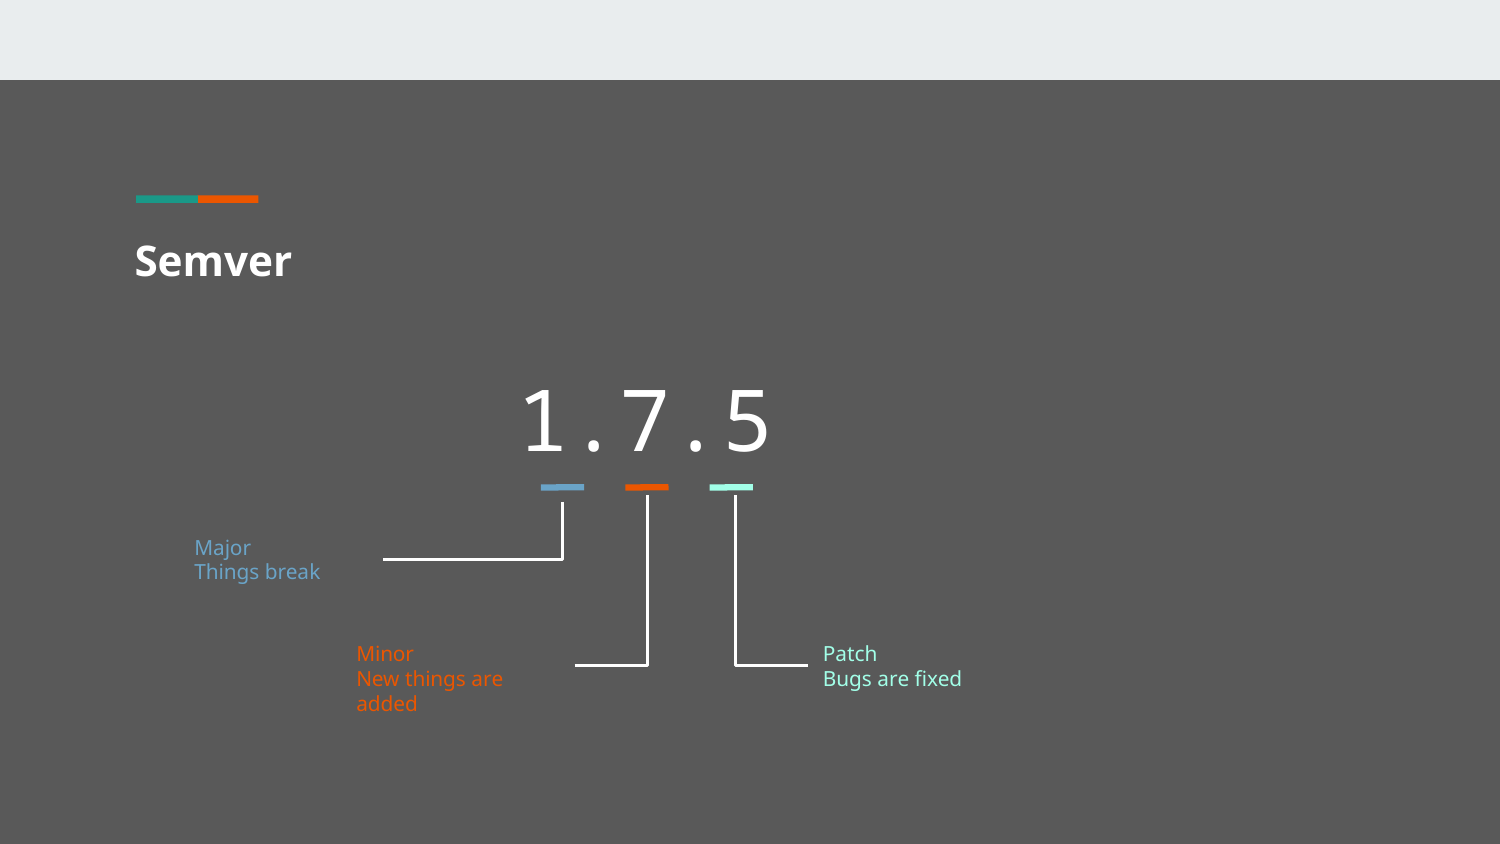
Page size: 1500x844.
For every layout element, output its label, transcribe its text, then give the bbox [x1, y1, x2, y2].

text_box Patch Bugs are fixed [807, 625, 1042, 706]
title Semver [119, 216, 1381, 305]
text_box Major Things break [179, 519, 384, 600]
text_box 1.7.5 [383, 351, 908, 484]
text_box Minor New things are added [341, 625, 575, 731]
